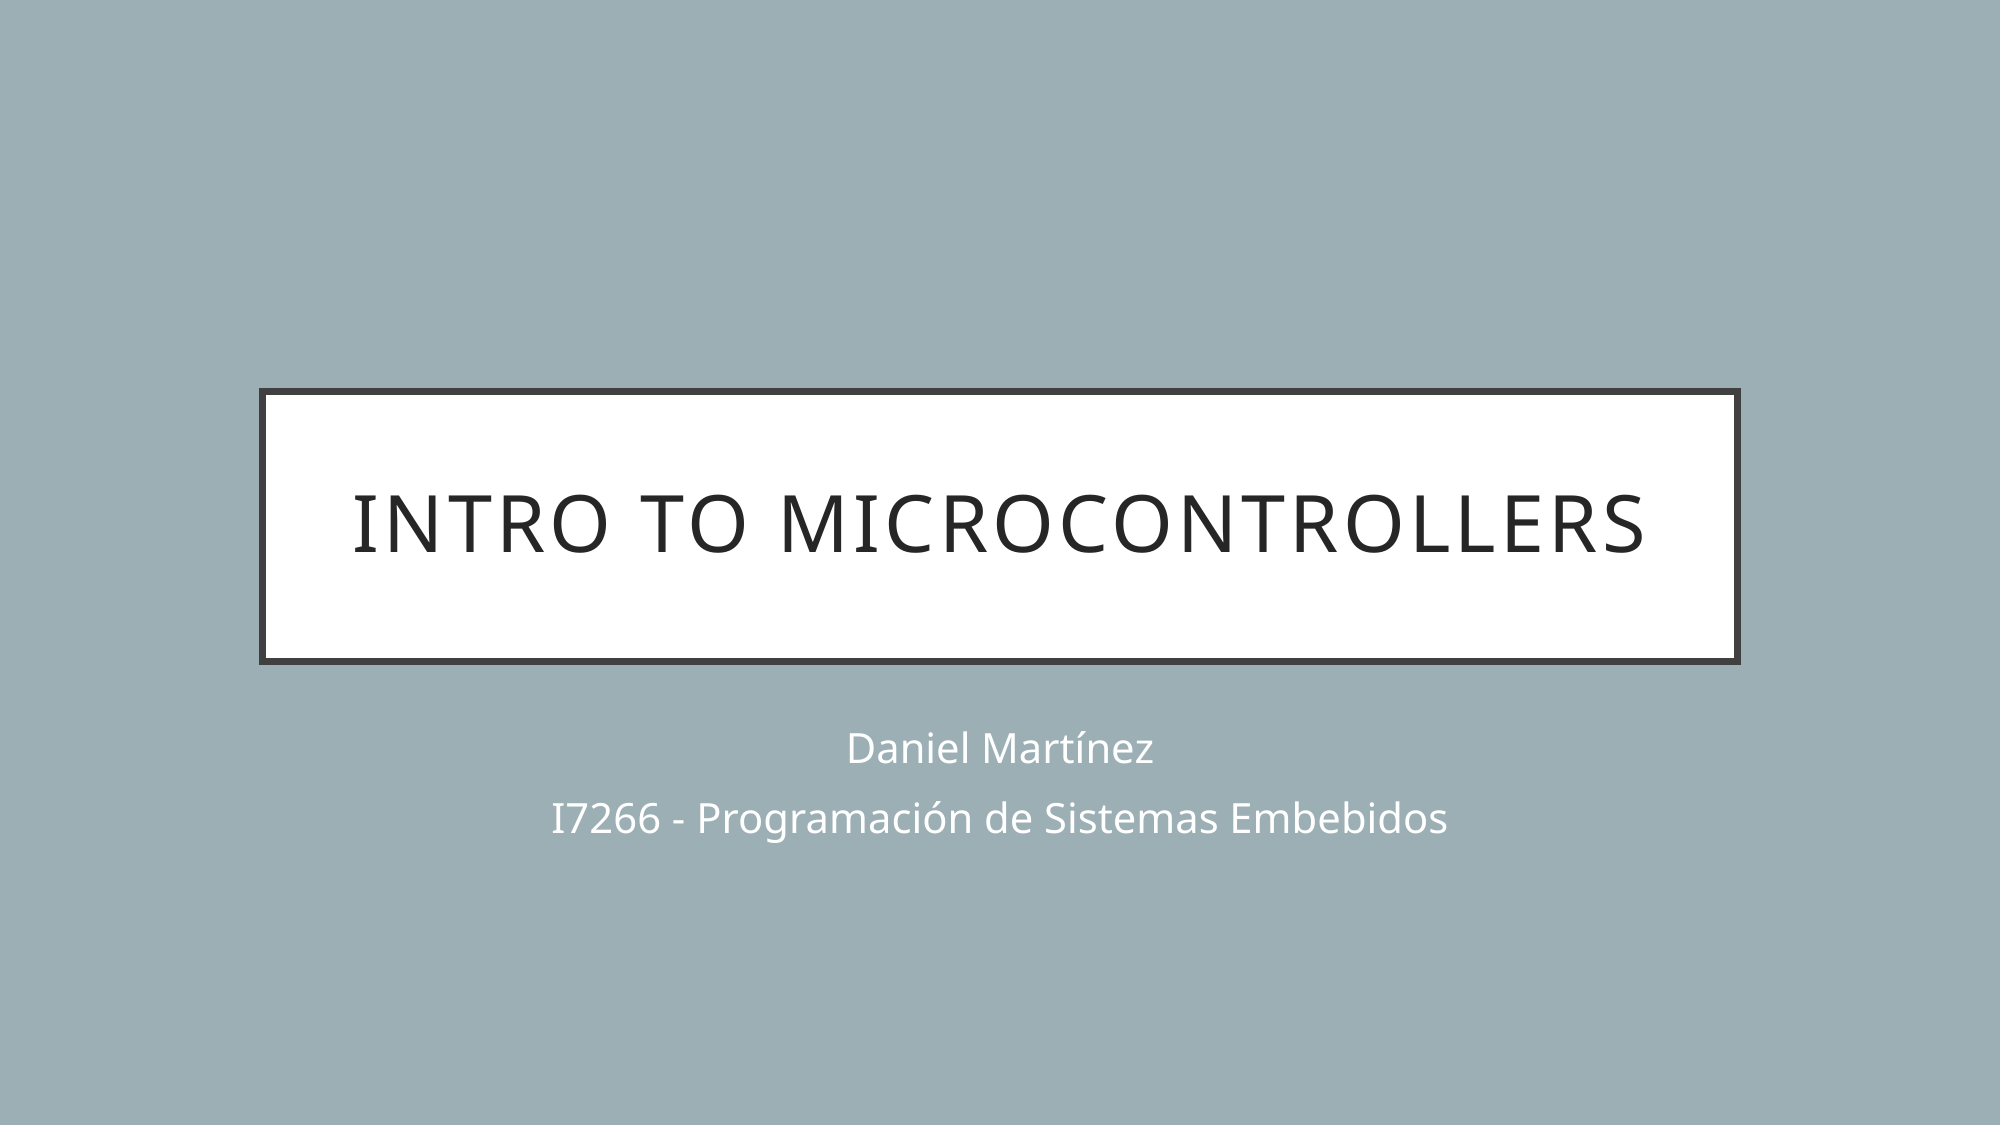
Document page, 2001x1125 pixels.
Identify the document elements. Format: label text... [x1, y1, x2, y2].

subtitle Daniel Martínez I7266 - Programación de Sistemas Embebidos [442, 713, 1558, 918]
title Intro to microcontrollers [262, 391, 1738, 662]
